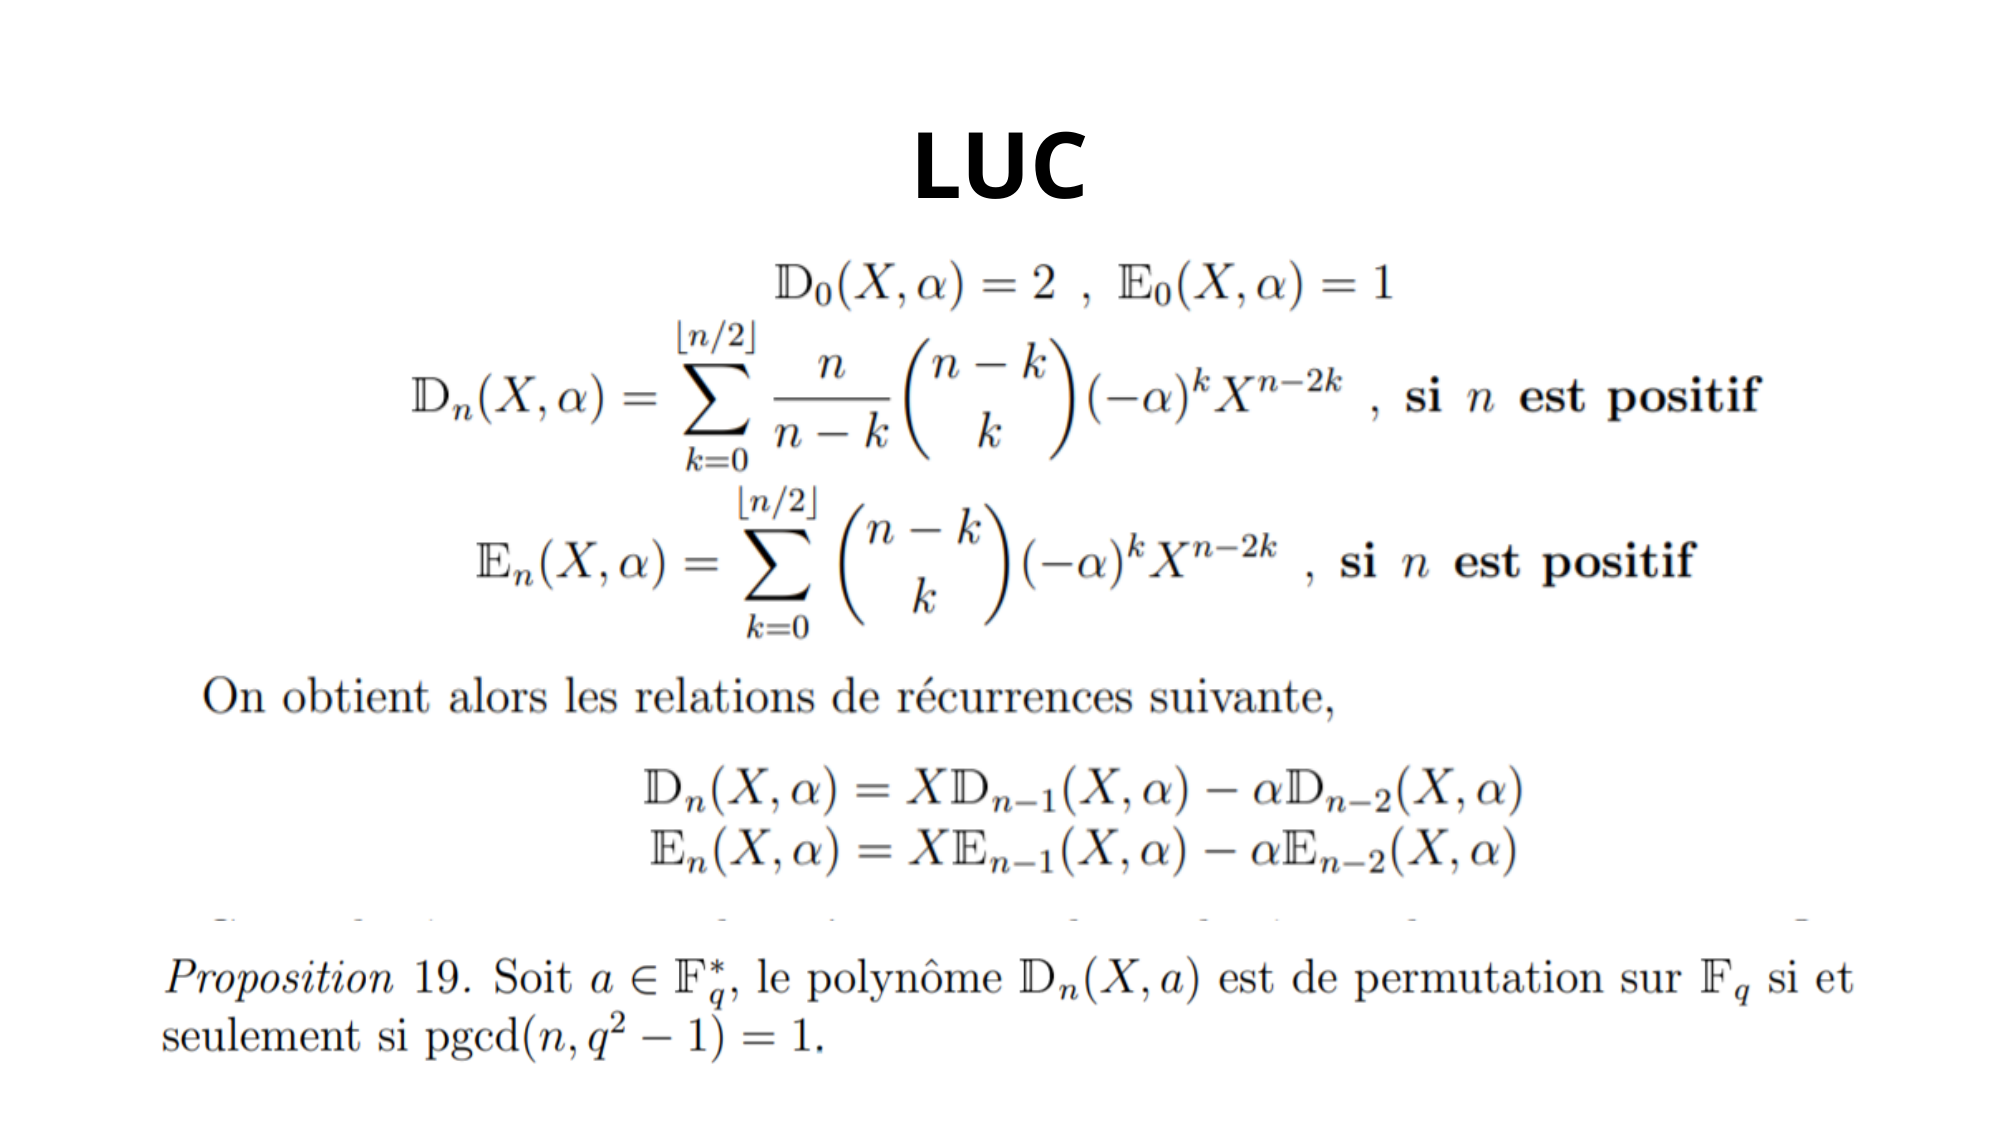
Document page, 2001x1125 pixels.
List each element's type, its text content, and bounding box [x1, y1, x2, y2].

picture [147, 234, 1817, 921]
title LUC [137, 59, 1863, 278]
picture [148, 942, 1866, 1079]
